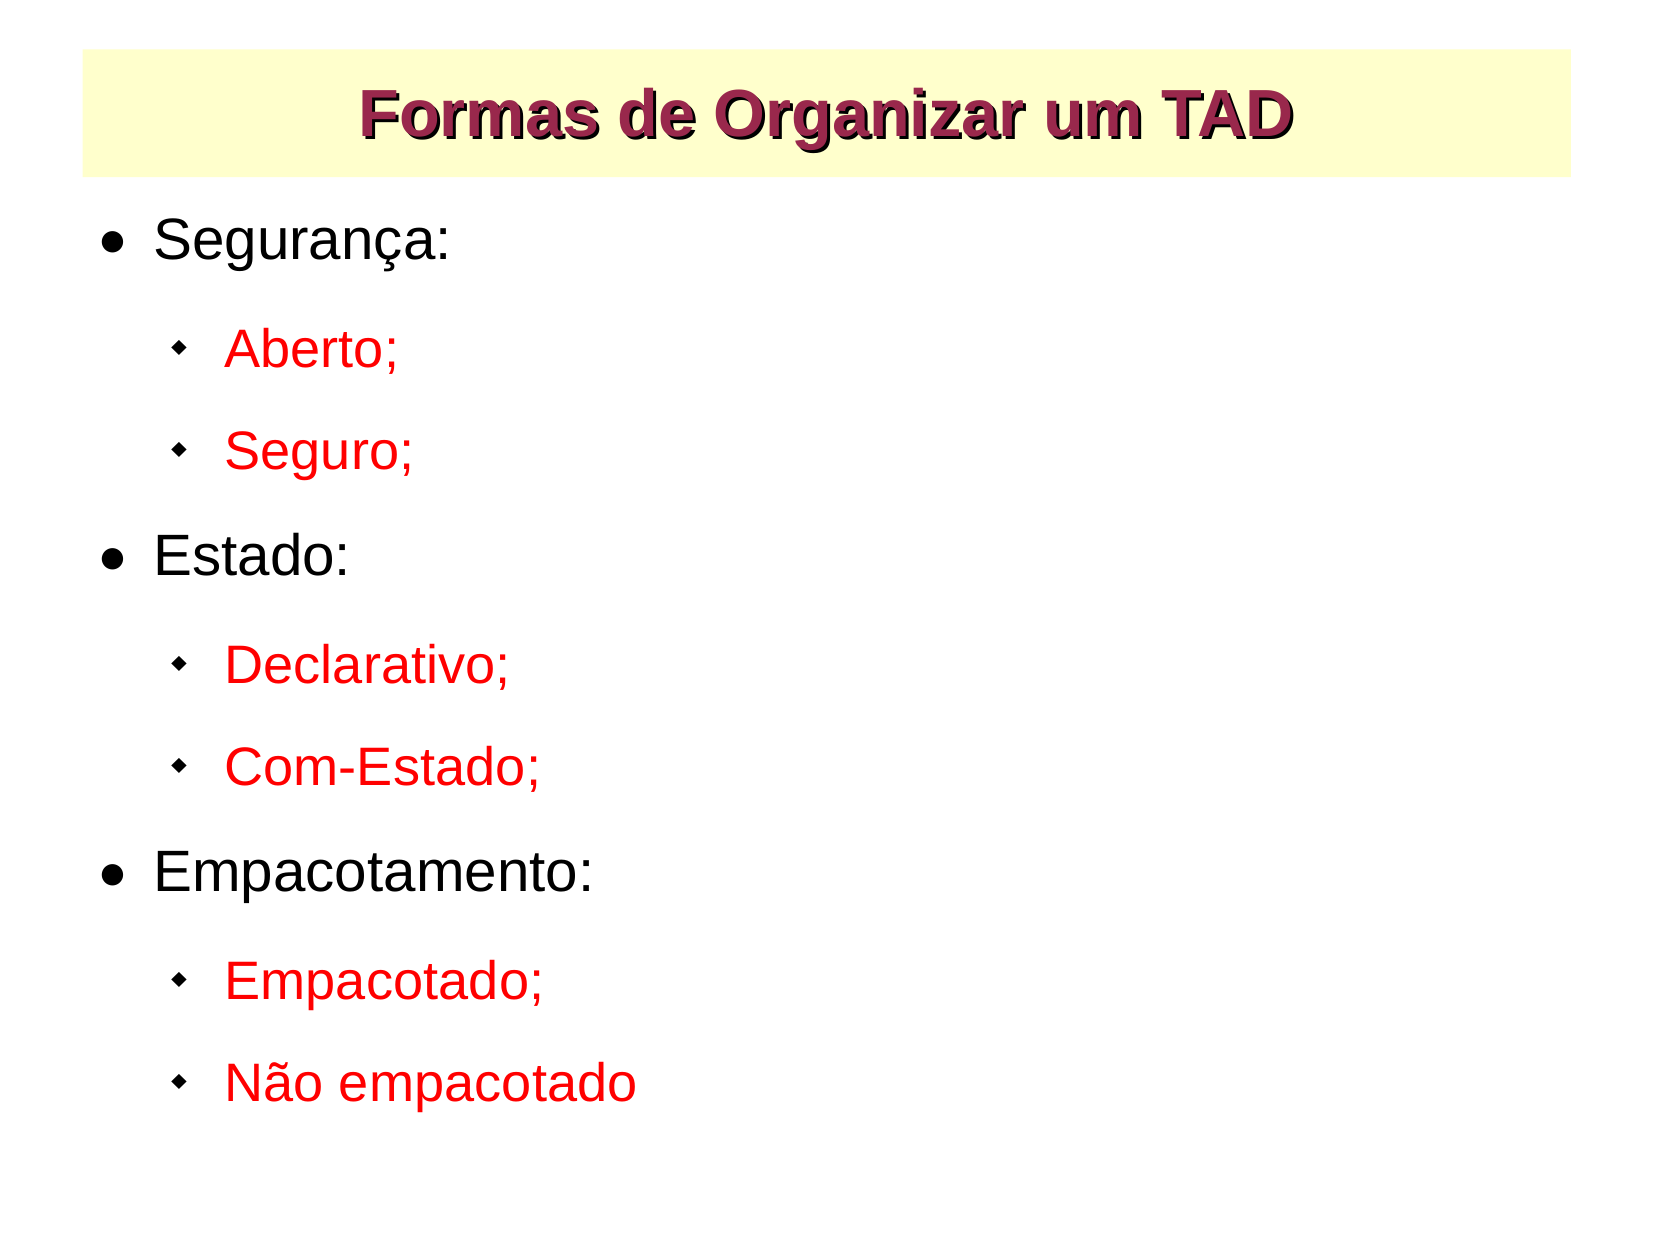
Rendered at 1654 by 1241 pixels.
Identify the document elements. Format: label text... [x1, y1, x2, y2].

title Formas de Organizar um TAD [82, 49, 1571, 178]
list Segurança: Aberto; Seguro; Estado: Declarativo; Com-Estado; Empacotamento: Empacotado; Não empacotado [82, 206, 1571, 1137]
